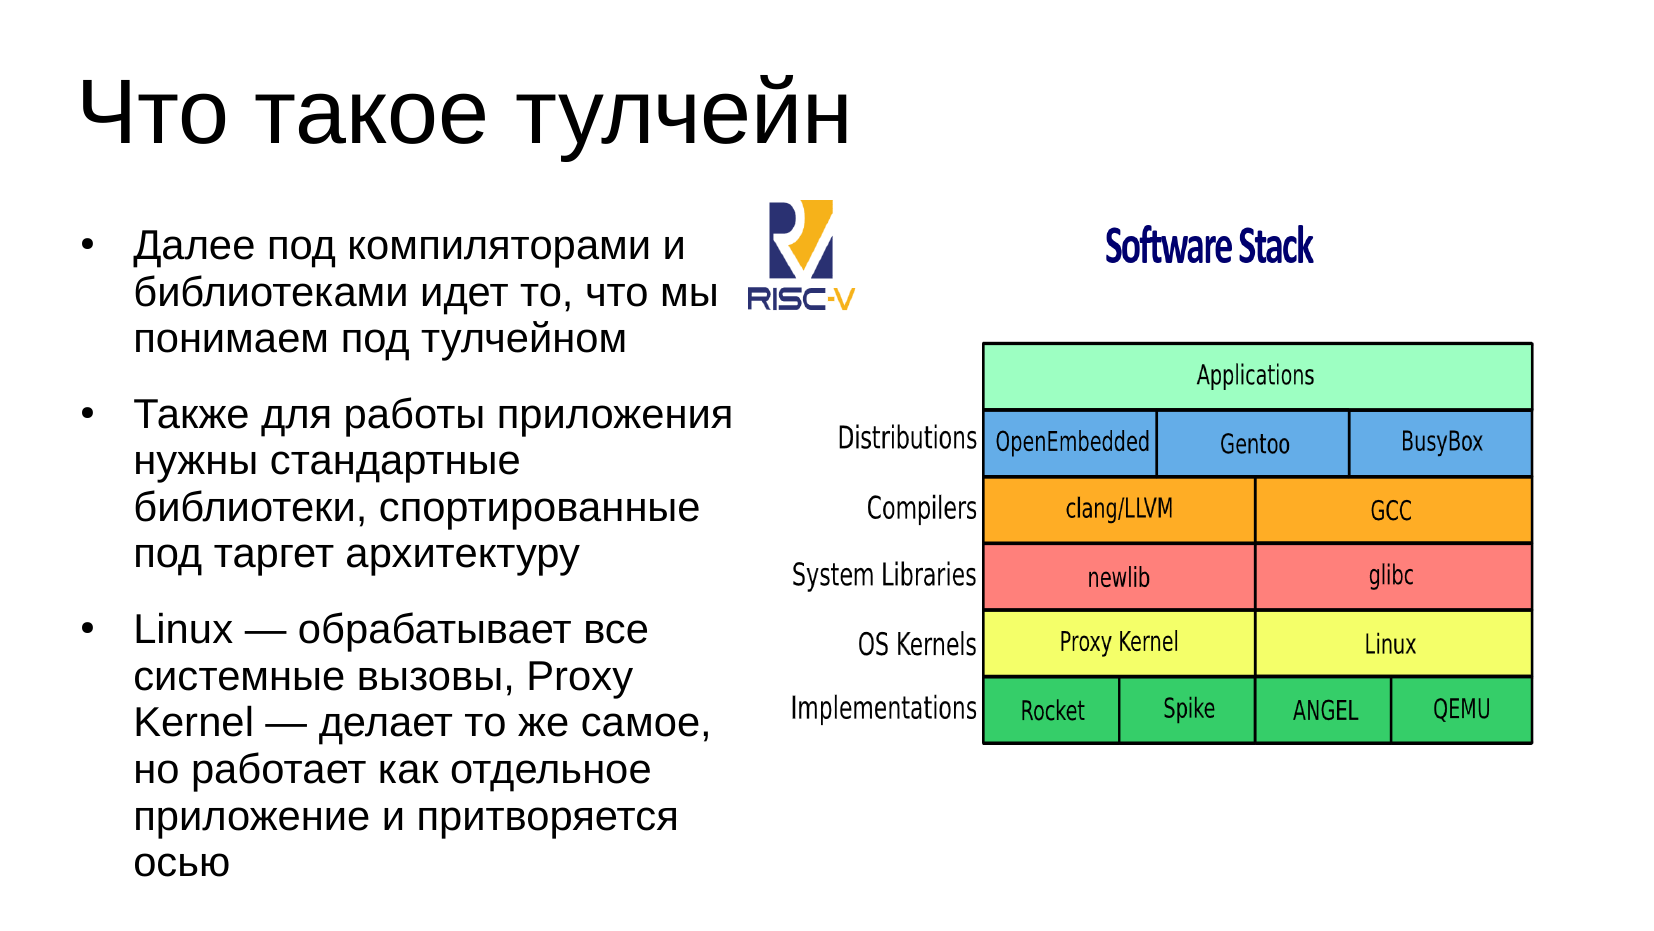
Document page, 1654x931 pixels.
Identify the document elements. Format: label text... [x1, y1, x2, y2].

list Далее под компиляторами и библиотеками идет то, что мы понимаем под тулчейном Также для работы приложения нужны стандартные библиотеки, спортированные под таргет архитектуру Linux — обрабатывает все системные вызовы, Proxy Kernel — делает то же самое, но работает как отдельное приложение и притворяется осью [62, 221, 739, 931]
picture [738, 200, 1565, 768]
title Что такое тулчейн [76, 34, 1565, 190]
